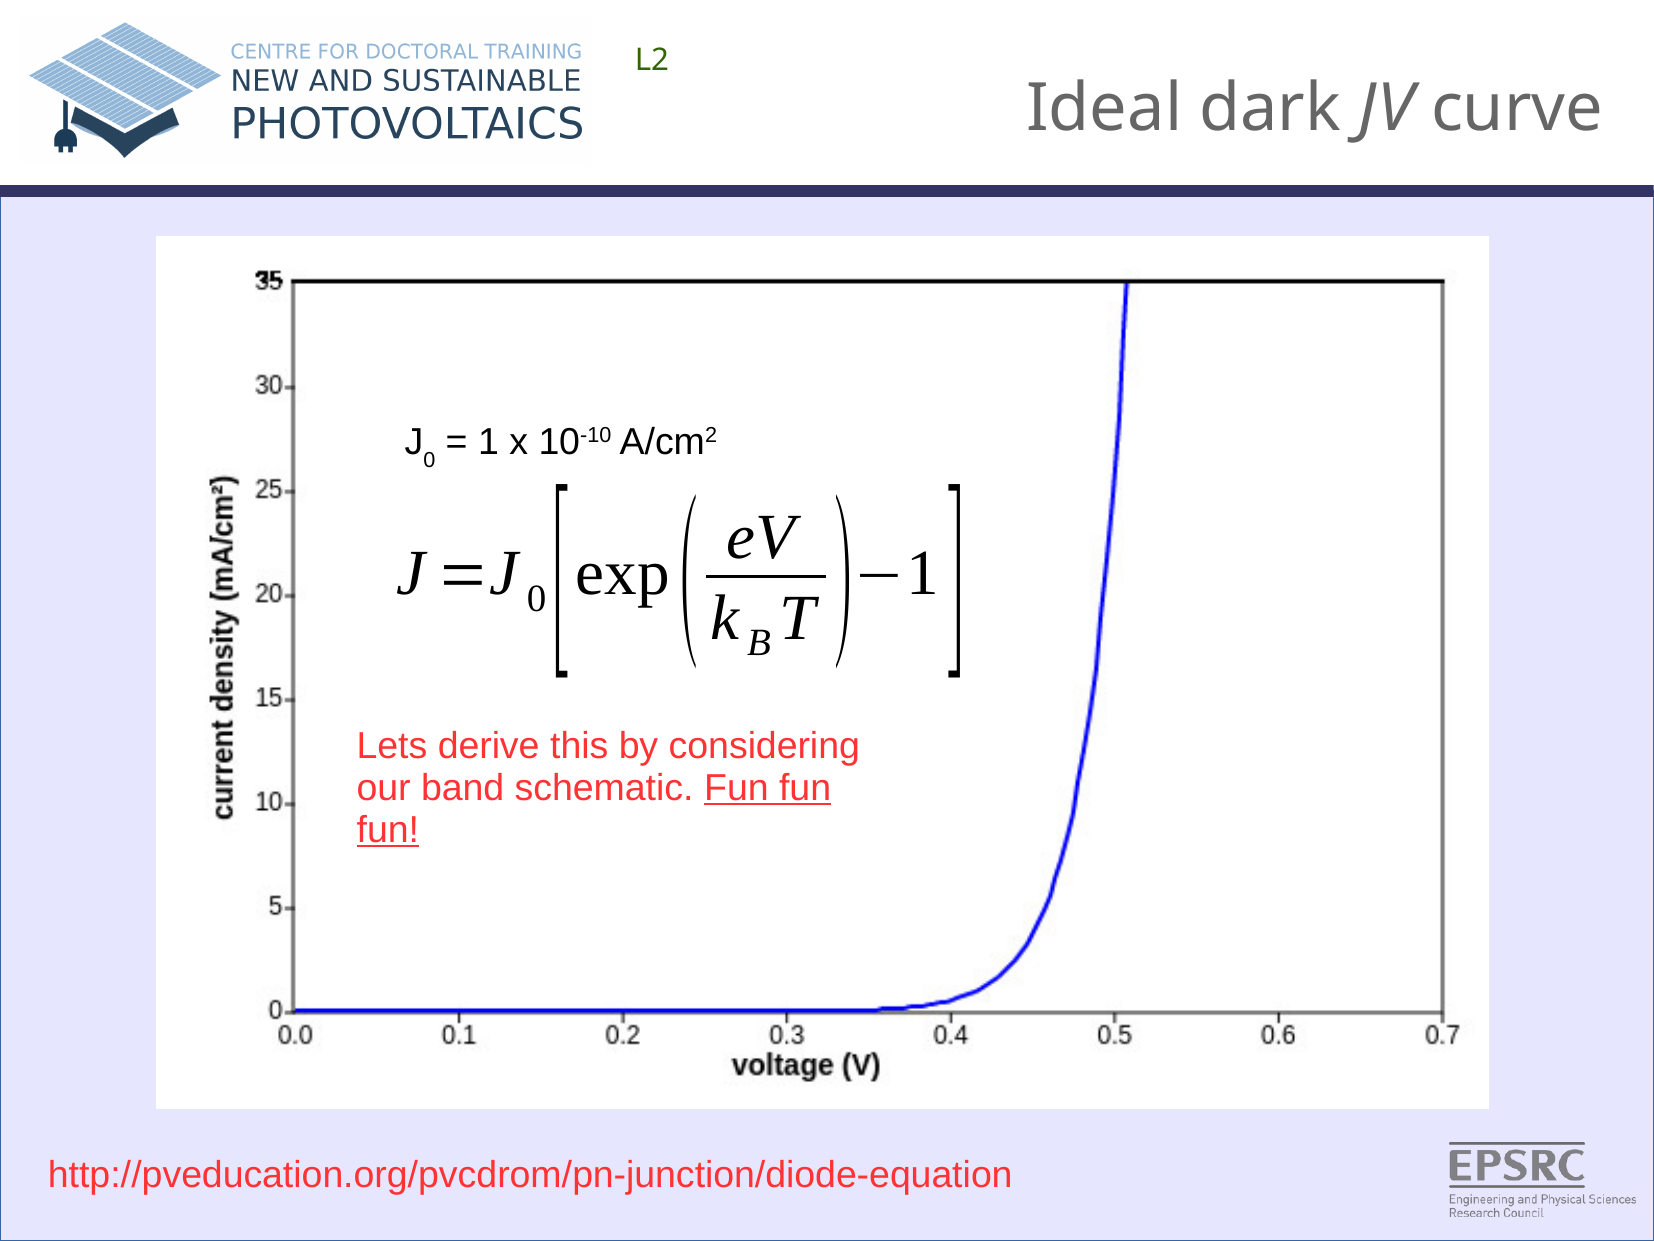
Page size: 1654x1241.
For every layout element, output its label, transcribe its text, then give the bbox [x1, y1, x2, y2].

text_box L2 [620, 29, 880, 80]
picture [1449, 1142, 1636, 1217]
text_box http://pveducation.org/pvcdrom/pn-junction/diode-equation [33, 1145, 1028, 1203]
text_box Lets derive this by considering our band schematic. Fun fun fun! [341, 717, 903, 955]
text_box [0, 197, 1654, 1241]
text_box Ideal dark JV curve [767, 51, 1619, 142]
picture [19, 17, 591, 166]
text_box J0 = 1 x 10-10 A/cm2 [389, 413, 1075, 480]
picture [156, 236, 1489, 1110]
chart [379, 482, 980, 682]
